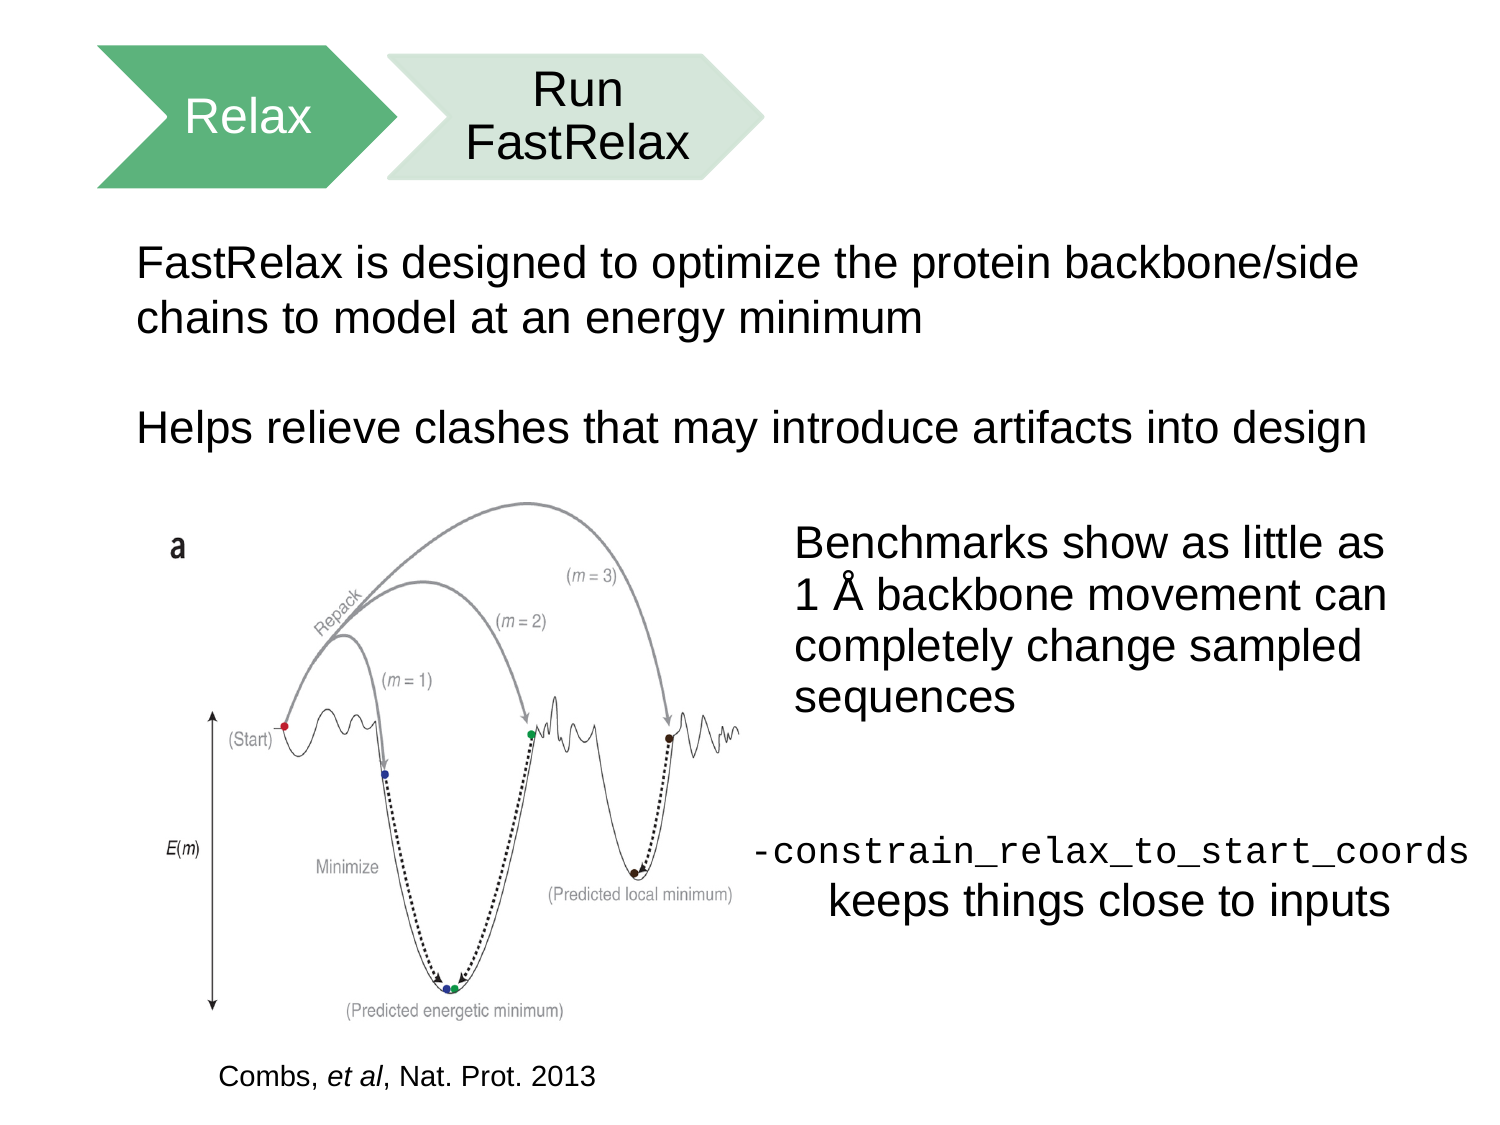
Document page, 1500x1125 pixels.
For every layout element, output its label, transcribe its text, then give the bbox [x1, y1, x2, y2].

text_box Combs, et al, Nat. Prot. 2013 [203, 1049, 660, 1096]
text_box Benchmarks show as little as 1 Å backbone movement can completely change sampled sequences [780, 510, 1411, 728]
text_box Relax [91, 43, 401, 191]
picture [165, 495, 756, 1042]
text_box FastRelax is designed to optimize the protein backbone/side chains to model at an energy minimum Helps relieve clashes that may introduce artifacts into design [122, 224, 1396, 492]
text_box -constrain_relax_to_start_coords keeps things close to inputs [735, 825, 1486, 933]
text_box Run FastRelax [388, 55, 763, 178]
